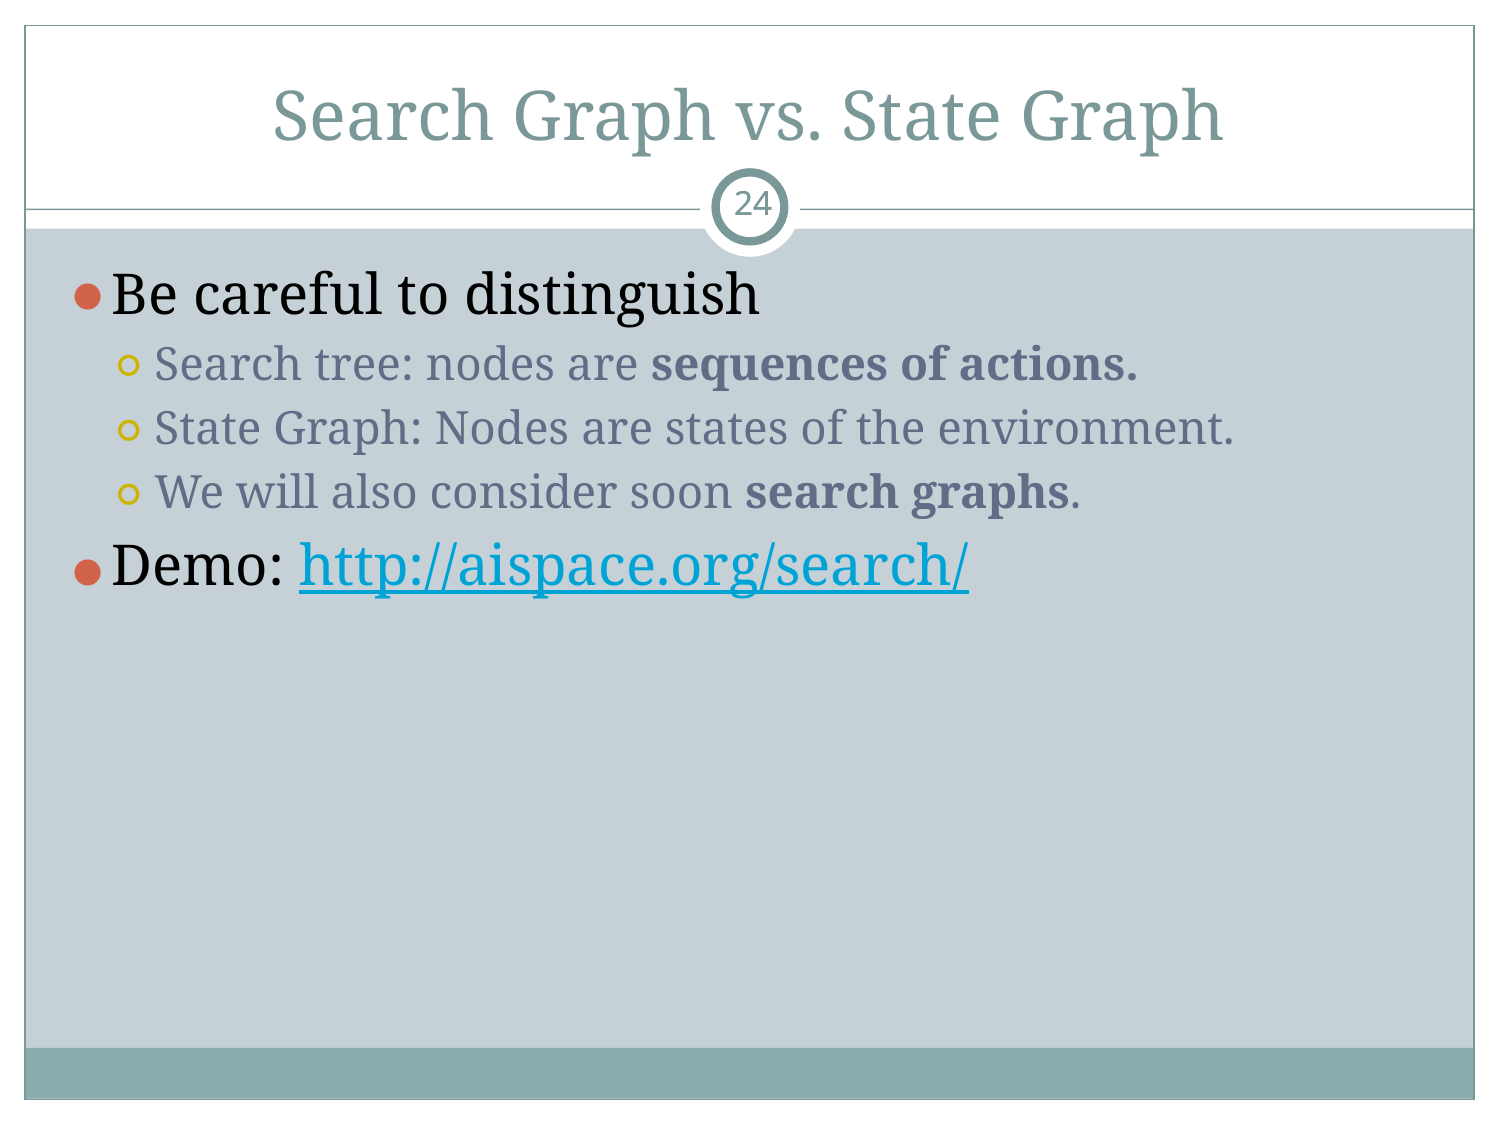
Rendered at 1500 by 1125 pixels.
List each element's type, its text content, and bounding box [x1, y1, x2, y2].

list Be careful to distinguish Search tree: nodes are sequences of actions. State Graph: Nodes are states of the environment. We will also consider soon search graphs. Demo: http://aispace.org/search/ [49, 250, 1445, 1001]
title Search Graph vs. State Graph [49, 37, 1450, 162]
slide_number <number> [715, 168, 791, 241]
